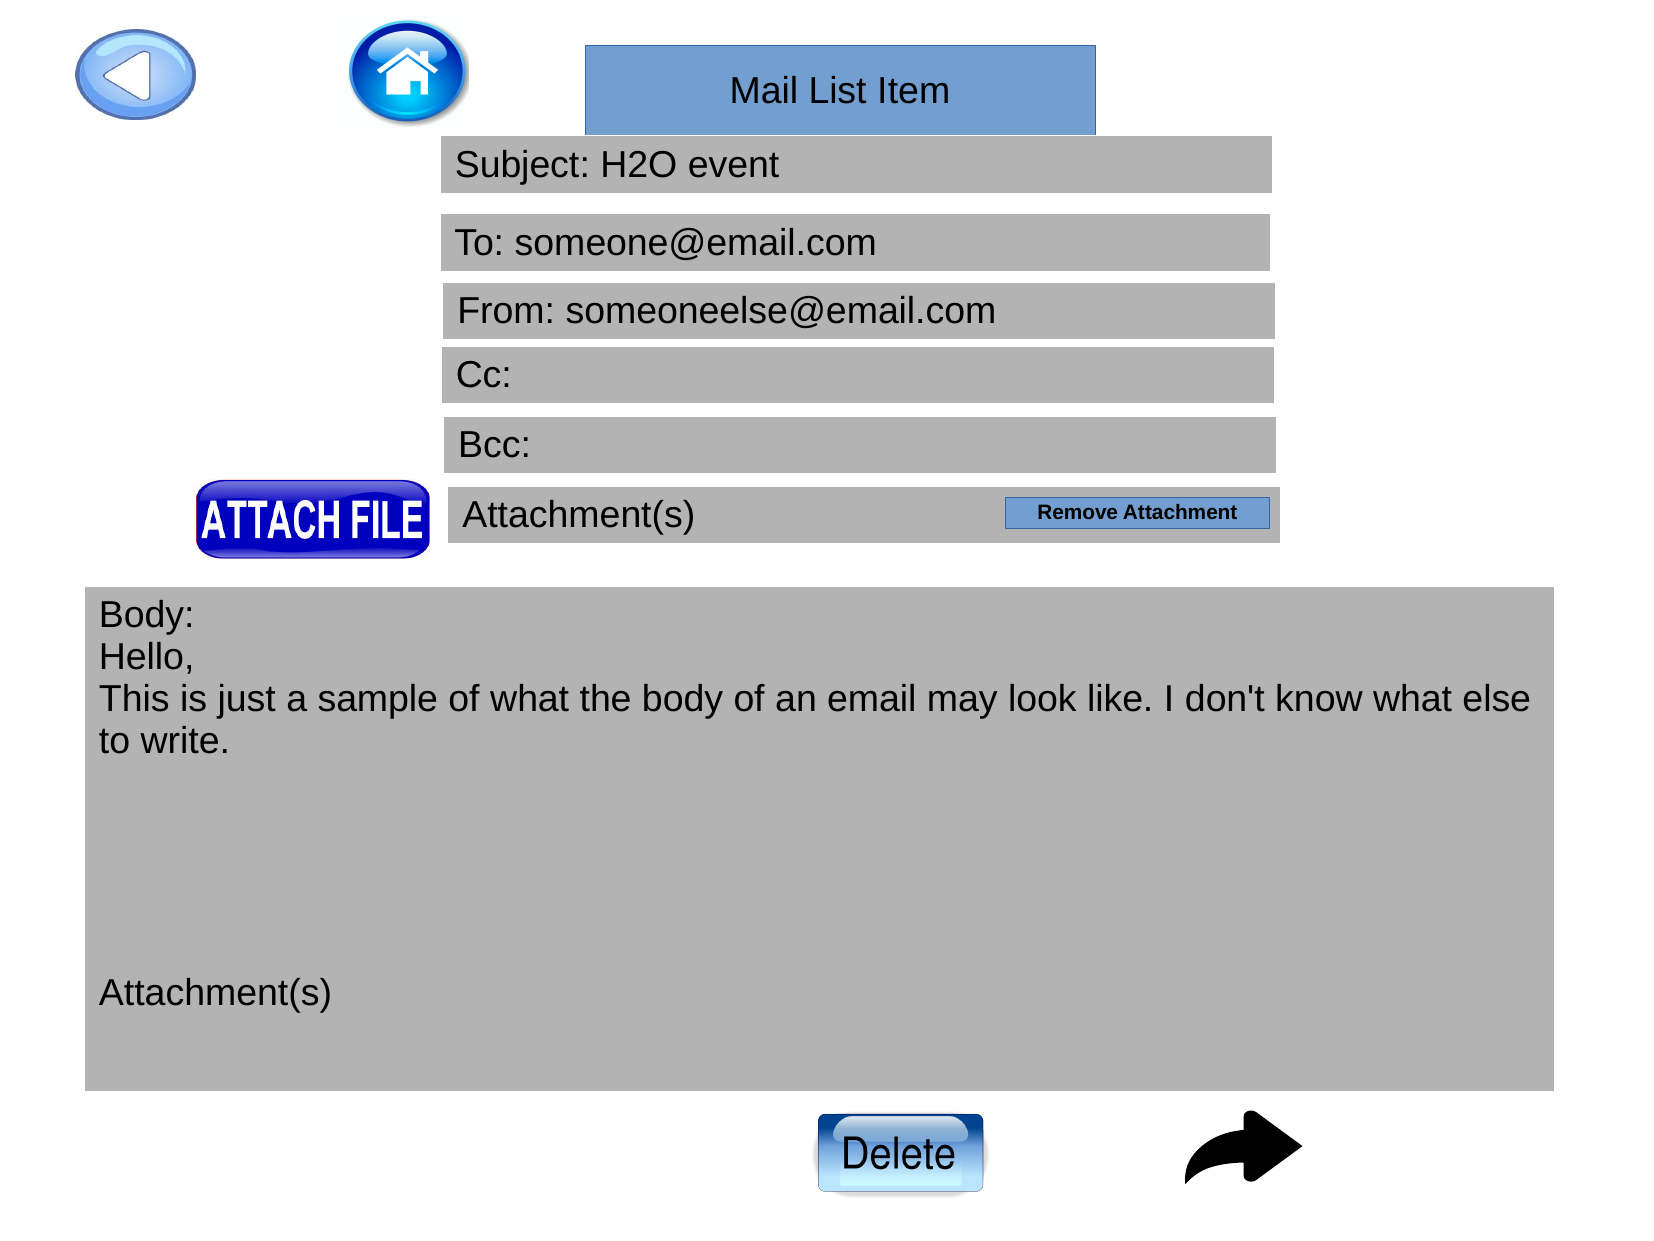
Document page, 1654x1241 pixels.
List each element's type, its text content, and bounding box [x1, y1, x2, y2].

table_header To: someone@email.com [441, 214, 1270, 271]
picture [195, 479, 430, 559]
picture [345, 14, 469, 128]
table_header From: someoneelse@email.com [443, 283, 1275, 339]
picture [810, 1109, 991, 1201]
picture [1185, 1094, 1303, 1201]
table_header Body: Hello, This is just a sample of what the body of an email may look like. I don't know what else to write. Attachment(s) [85, 587, 1554, 1091]
picture [75, 29, 196, 121]
table_header Bcc: [444, 417, 1276, 473]
text_box Mail List Item [585, 45, 1096, 135]
table_header Subject: H2O event [441, 136, 1272, 193]
table_header Attachment(s) [448, 487, 1280, 543]
table_header Cc: [442, 347, 1274, 403]
text_box Remove Attachment [1005, 497, 1270, 529]
